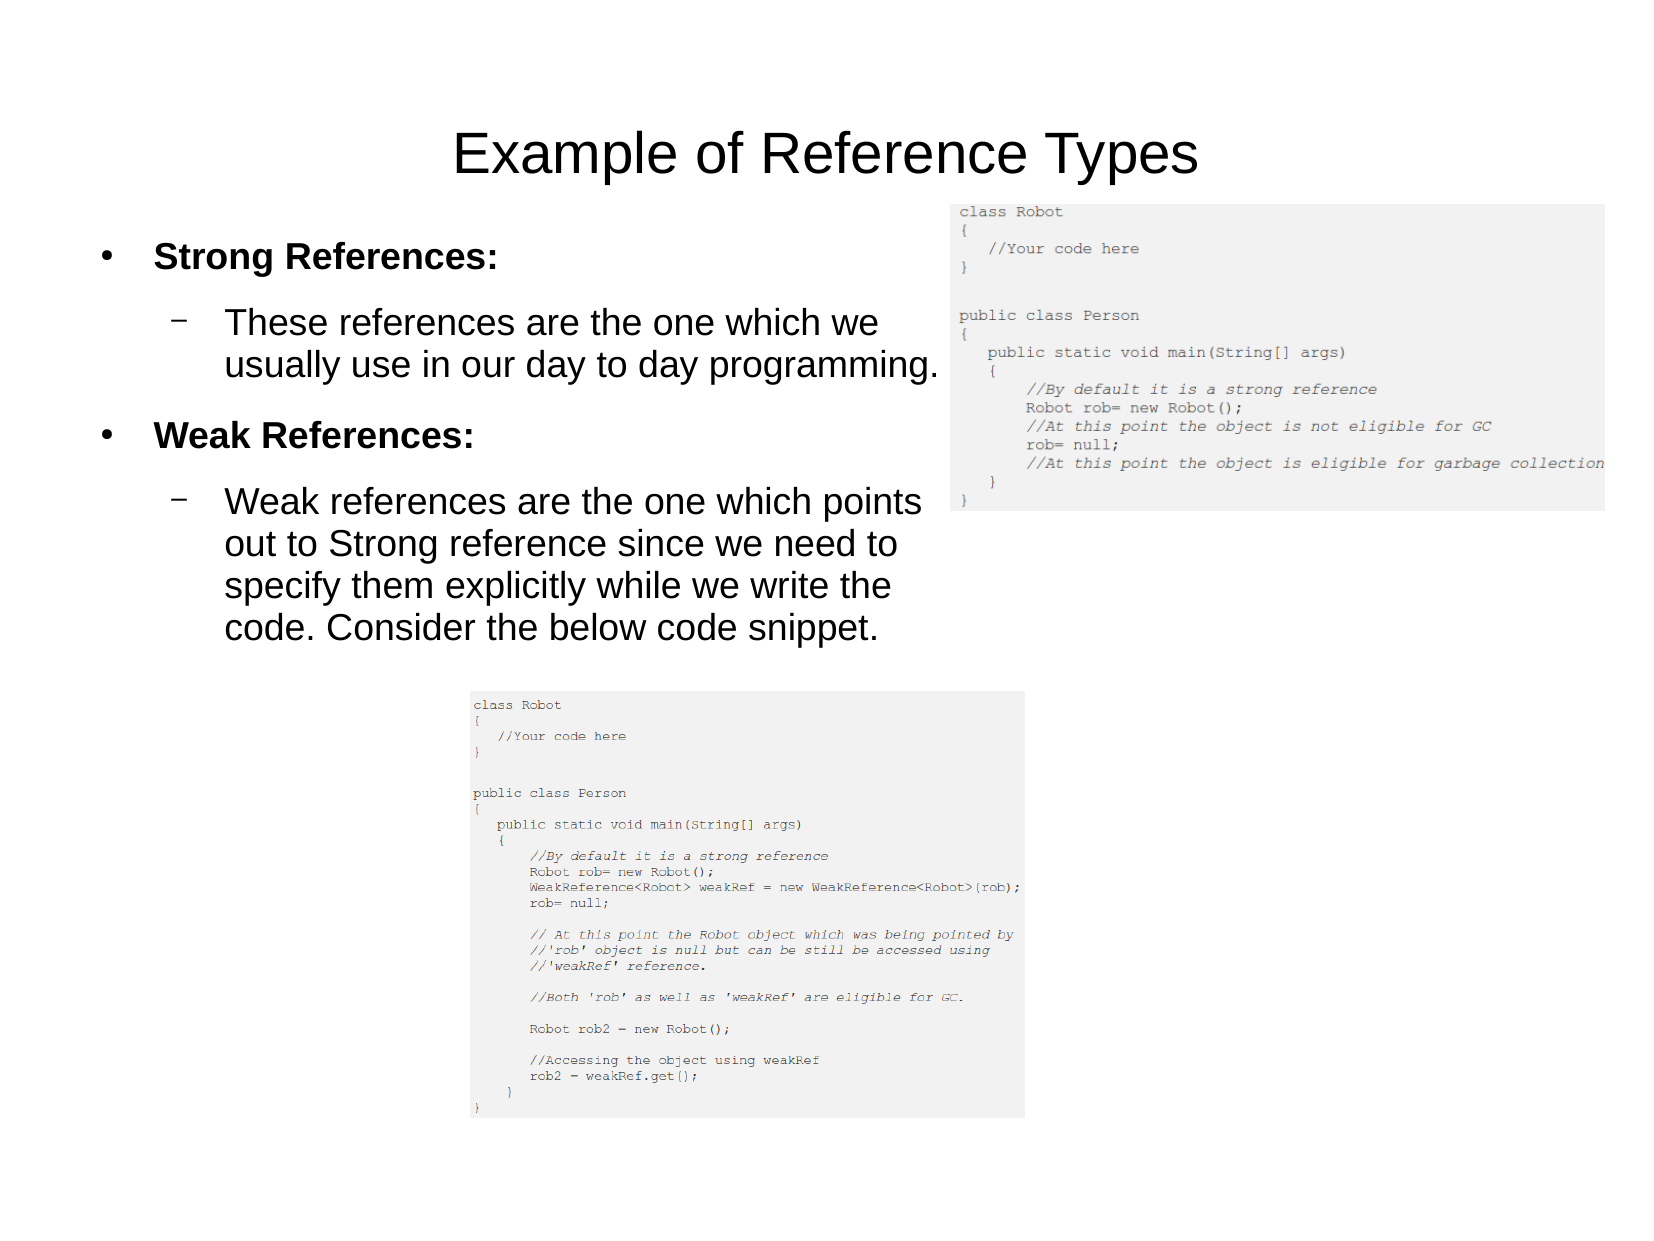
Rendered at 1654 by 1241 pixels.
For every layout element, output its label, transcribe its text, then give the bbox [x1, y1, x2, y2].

picture [470, 691, 1025, 1118]
list Strong References: These references are the one which we usually use in our day to day programming. Weak References: Weak references are the one which points out to Strong reference since we need to specify them explicitly while we write the code. Consider the below code snippet. [82, 235, 1622, 1197]
picture [950, 204, 1605, 511]
title Example of Reference Types [82, 49, 1571, 235]
